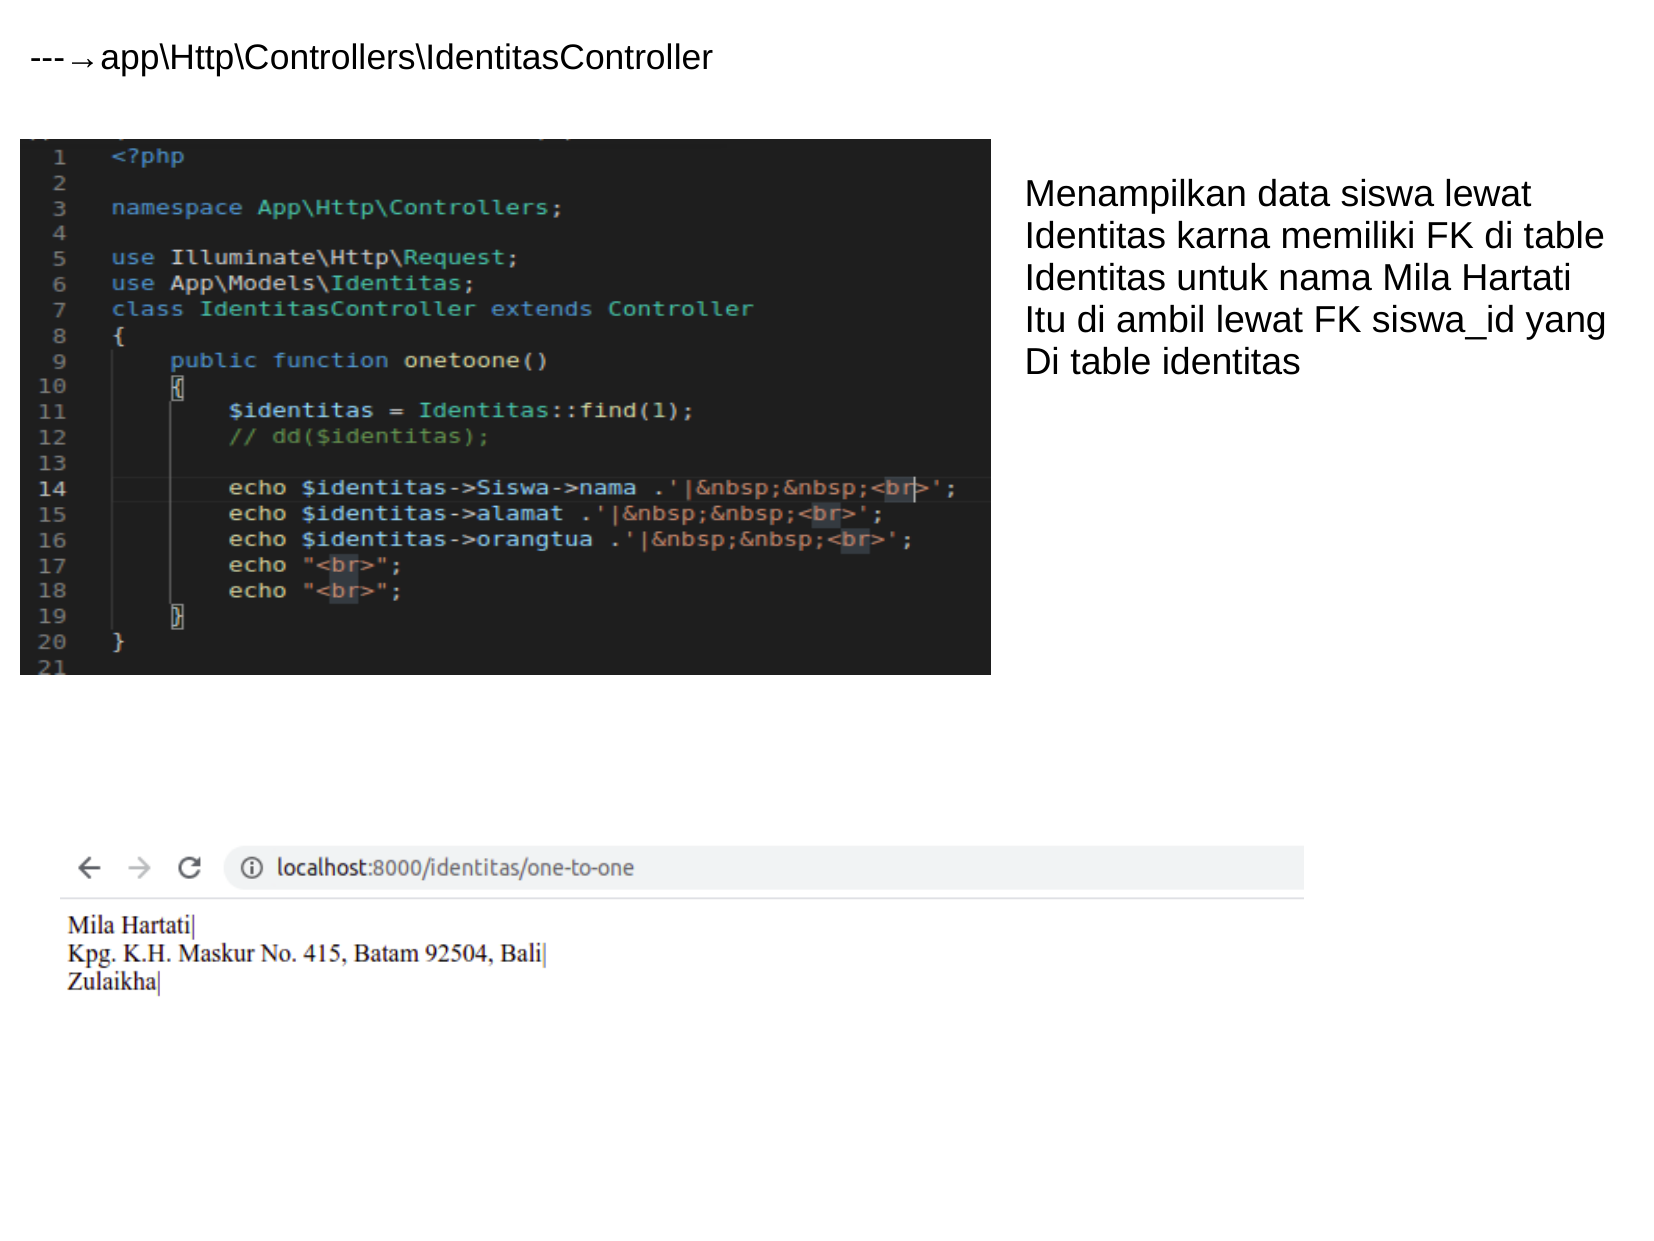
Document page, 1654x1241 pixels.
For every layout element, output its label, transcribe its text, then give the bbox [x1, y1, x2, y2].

picture [20, 139, 991, 676]
text_box ---→app\Http\Controllers\IdentitasController [15, 30, 729, 85]
picture [60, 843, 1304, 1171]
text_box Menampilkan data siswa lewat Identitas karna memiliki FK di table Identitas untuk nama Mila Hartati Itu di ambil lewat FK siswa_id yang Di table identitas [1009, 165, 1633, 390]
